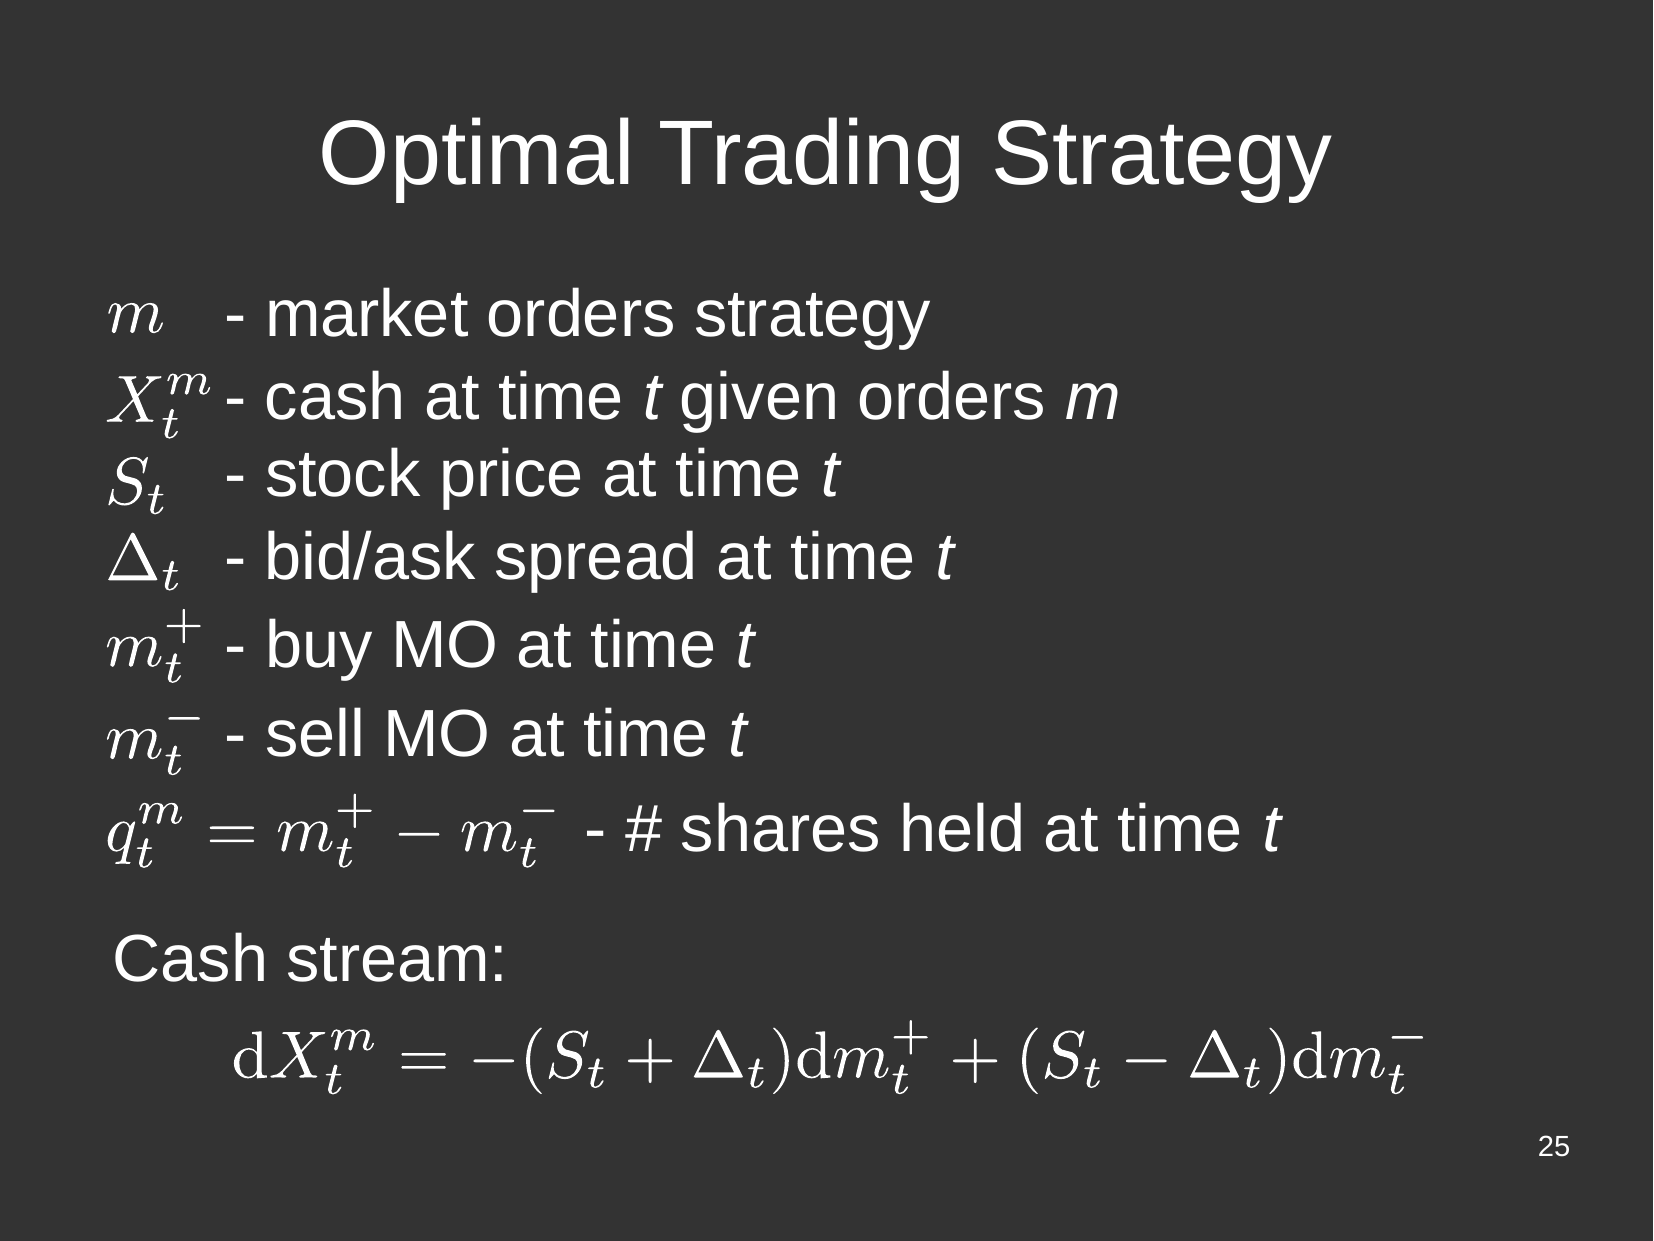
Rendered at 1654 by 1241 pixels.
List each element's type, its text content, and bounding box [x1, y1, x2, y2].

list - bid/ask spread at time t [153, 518, 1653, 607]
text_box [105, 456, 153, 515]
list - buy MO at time t [153, 607, 1653, 695]
text_box [106, 302, 153, 334]
text_box [105, 532, 153, 591]
text_box [105, 373, 213, 439]
list - cash at time t given orders m [153, 366, 1653, 435]
text_box [105, 701, 153, 775]
list Cash stream: [41, 920, 1181, 1010]
text_box [105, 608, 153, 683]
list - stock price at time t [153, 435, 1653, 518]
text_box [231, 1020, 1429, 1095]
list - # shares held at time t [514, 790, 1653, 880]
list - market orders strategy [153, 276, 1653, 366]
text_box [105, 793, 560, 868]
title Optimal Trading Strategy [82, 49, 1571, 257]
list - sell MO at time t [153, 695, 1653, 786]
